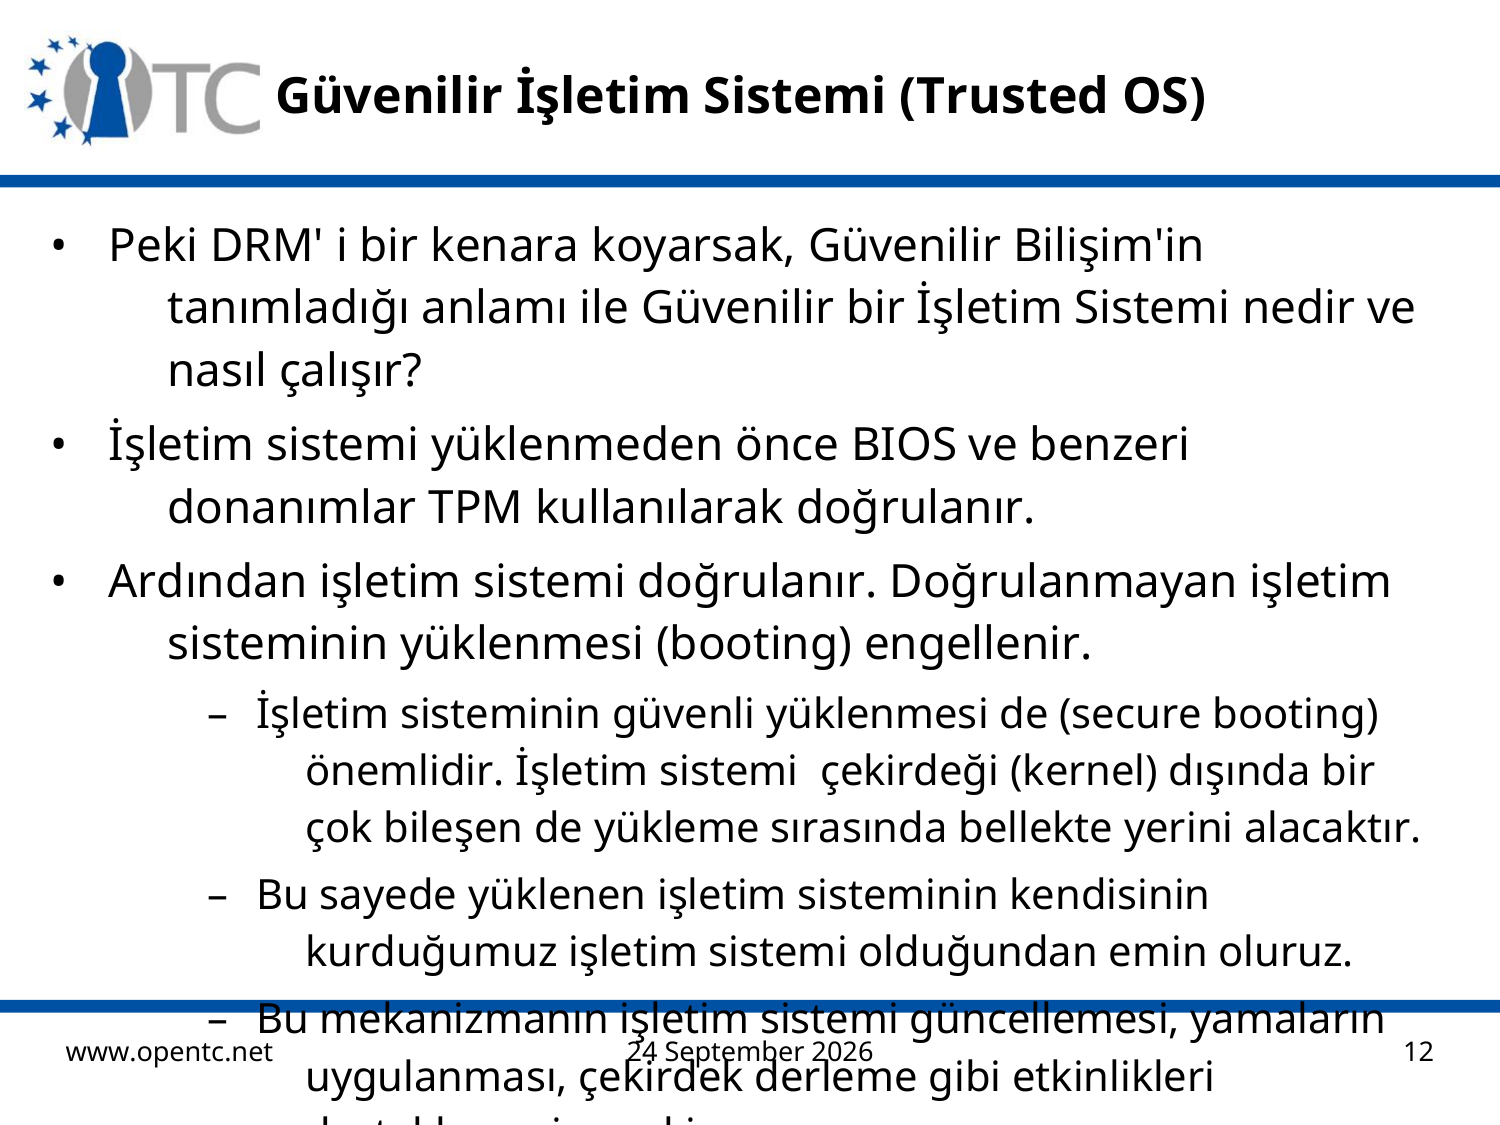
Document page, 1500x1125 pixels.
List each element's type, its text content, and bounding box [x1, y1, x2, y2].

list Peki DRM' i bir kenara koyarsak, Güvenilir Bilişim'in tanımladığı anlamı ile Güvenilir bir İşletim Sistemi nedir ve nasıl çalışır? İşletim sistemi yüklenmeden önce BIOS ve benzeri donanımlar TPM kullanılarak doğrulanır. Ardından işletim sistemi doğrulanır. Doğrulanmayan işletim sisteminin yüklenmesi (booting) engellenir. İşletim sisteminin güvenli yüklenmesi de (secure booting) önemlidir. İşletim sistemi çekirdeği (kernel) dışında bir çok bileşen de yükleme sırasında bellekte yerini alacaktır. Bu sayede yüklenen işletim sisteminin kendisinin kurduğumuz işletim sistemi olduğundan emin oluruz. Bu mekanizmanın işletim sistemi güncellemesi, yamaların uygulanması, çekirdek derleme gibi etkinlikleri desteklemesi gerekir. [50, 212, 1450, 973]
picture [24, 30, 263, 150]
title Güvenilir İşletim Sistemi (Trusted OS) [275, 7, 1450, 181]
